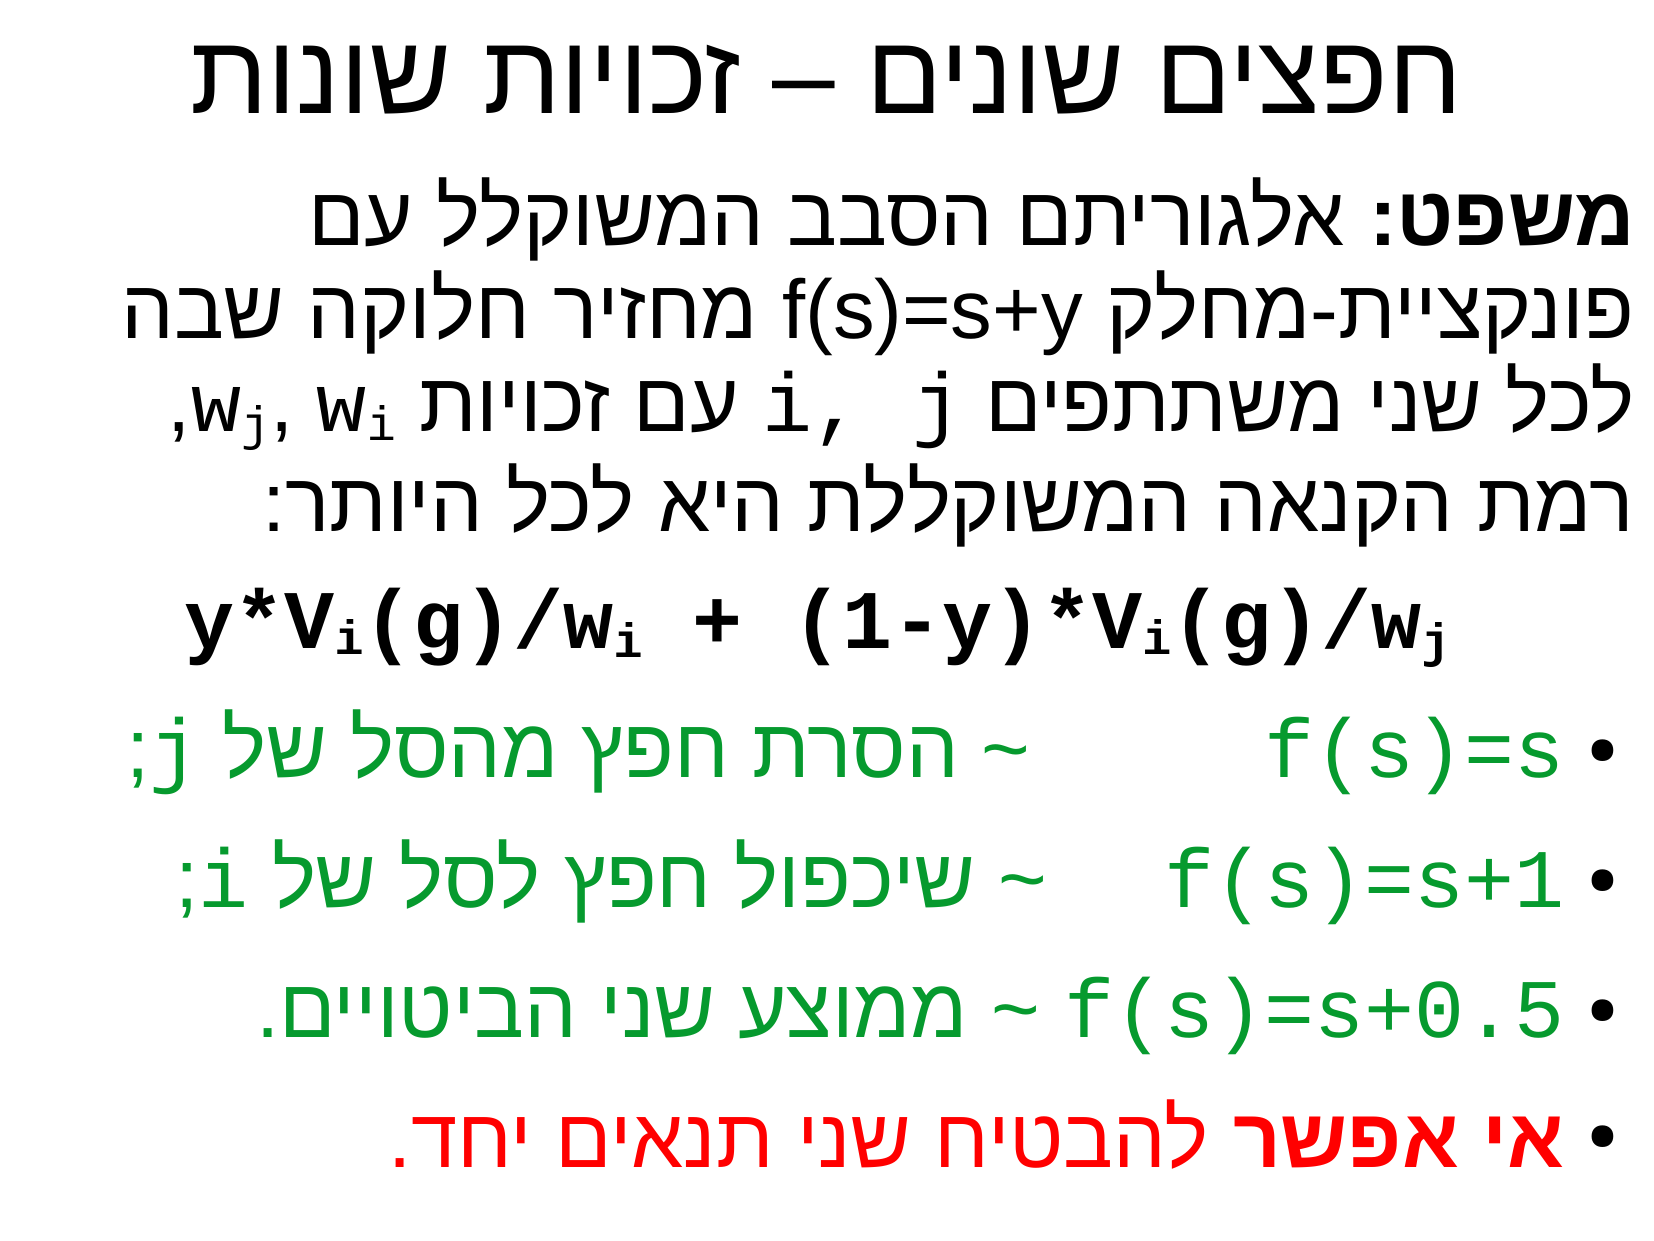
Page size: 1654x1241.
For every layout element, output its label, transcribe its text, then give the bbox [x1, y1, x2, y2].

list משפט: אלגוריתם הסבב המשוקלל עם פונקציית-מחלק f(s)=s+y מחזיר חלוקה שבה לכל שני משתתפים i, j עם זכויות wj, wi, רמת הקנאה המשוקללת היא לכל היותר: y*Vi(g)/wi + (1-y)*Vi(g)/wj f(s)=s ~ הסרת חפץ מהסל של j; f(s)=s+1 ~ שיכפול חפץ לסל של i; f(s)=s+0.5 ~ ממוצע שני הביטויים. אי אפשר להבטיח שני תנאים יחד. [0, 170, 1636, 1241]
title חפצים שונים – זכויות שונות [0, 0, 1654, 151]
